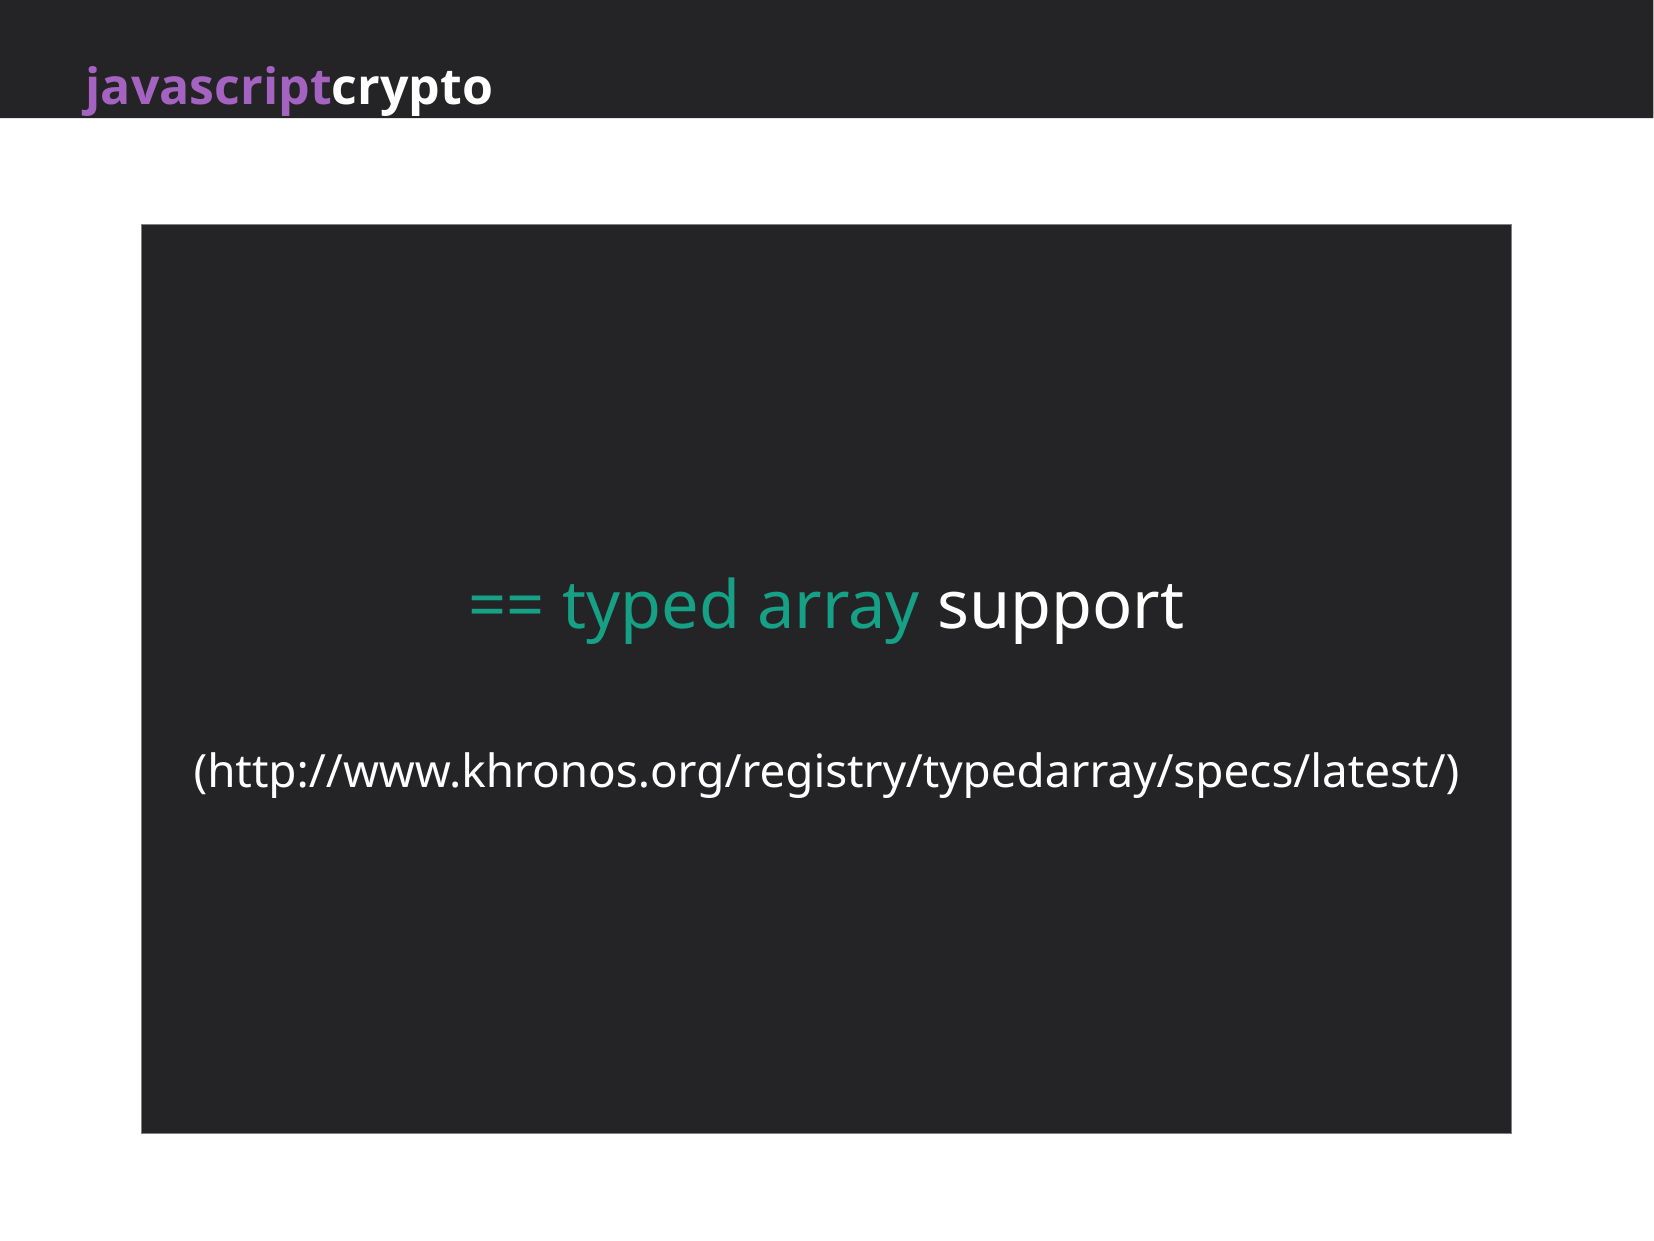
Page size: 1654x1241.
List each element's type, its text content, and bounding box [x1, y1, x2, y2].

text_box javascriptcrypto [70, 43, 544, 119]
text_box [0, 0, 1654, 119]
text_box == typed array support (http://www.khronos.org/registry/typedarray/specs/latest/) [141, 224, 1512, 1134]
